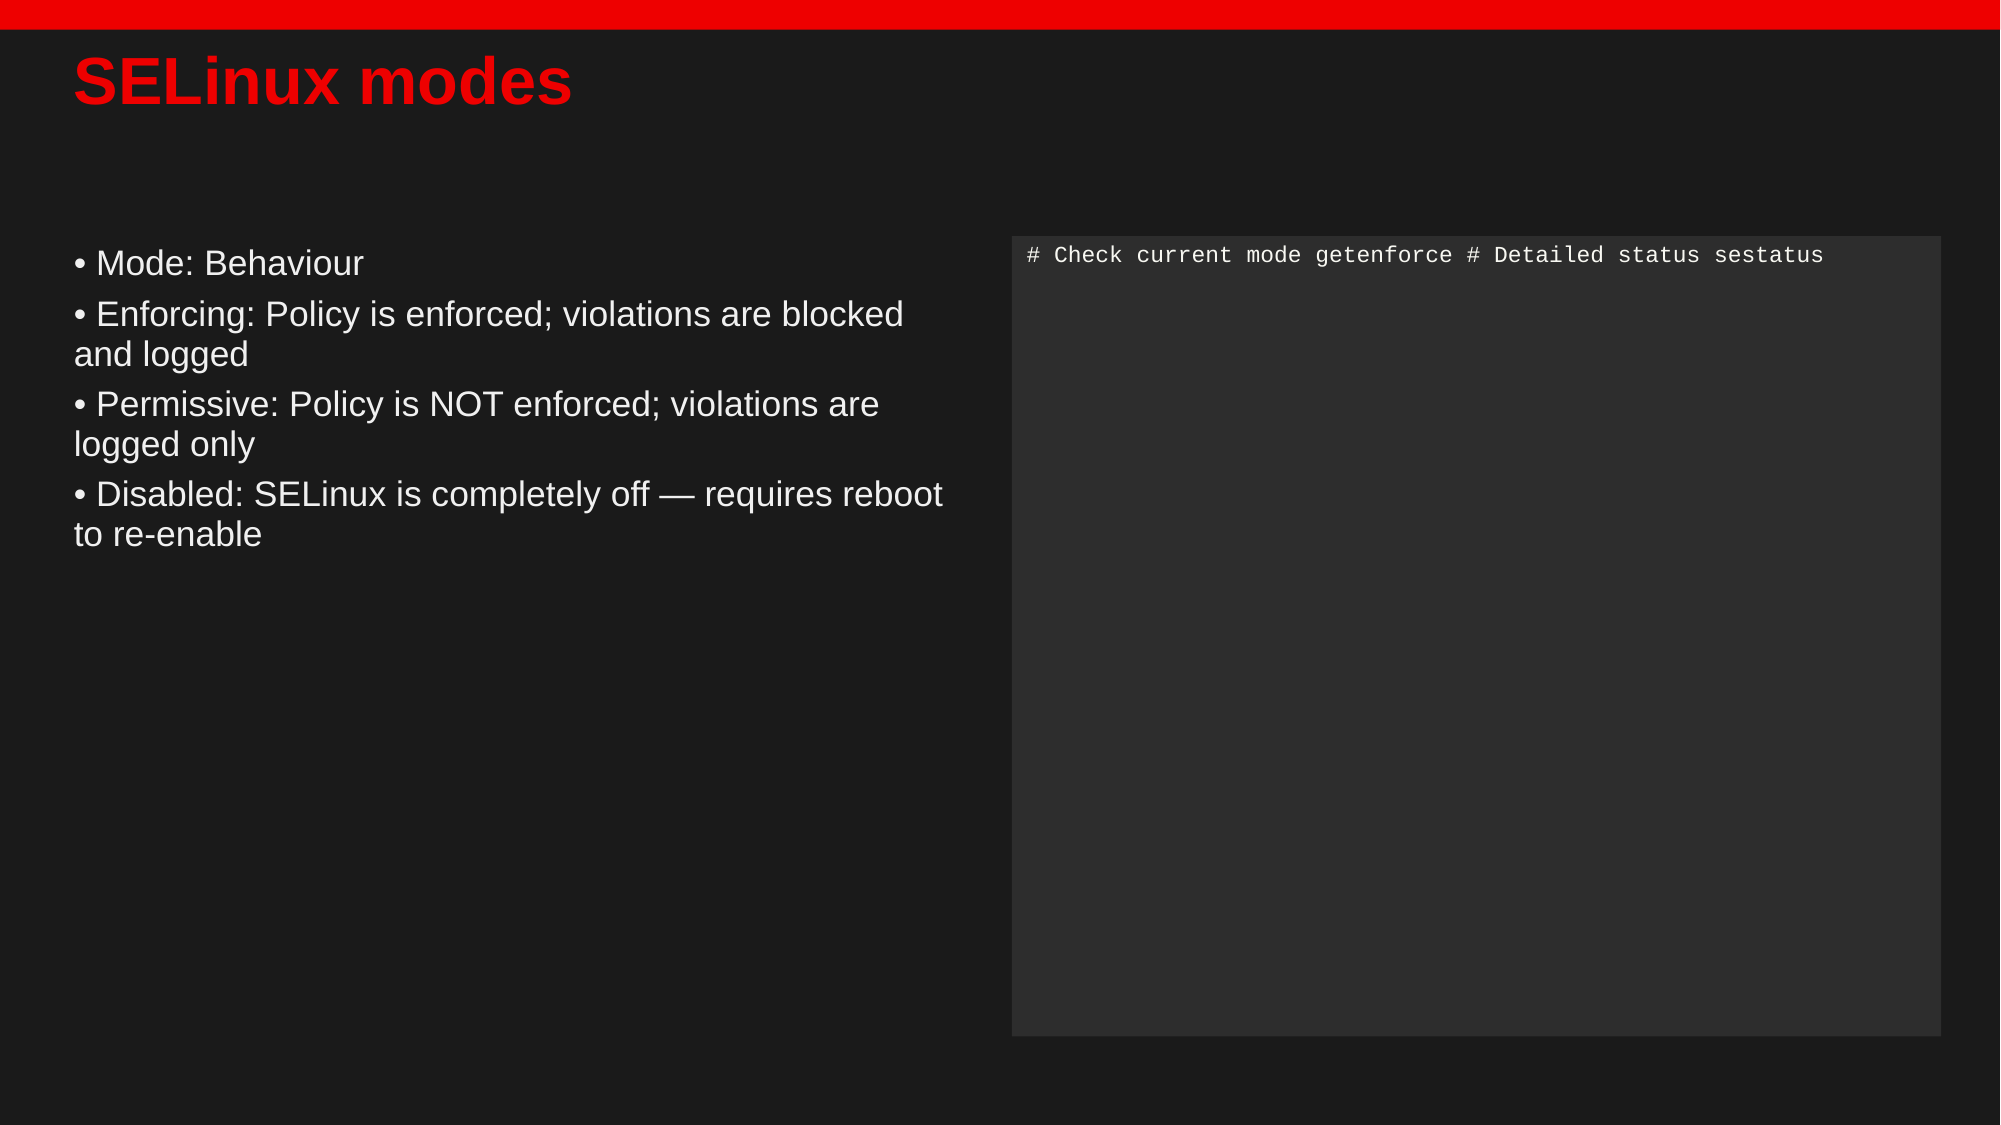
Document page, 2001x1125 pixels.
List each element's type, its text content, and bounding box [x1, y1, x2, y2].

text_box # Check current mode getenforce # Detailed status sestatus [1011, 236, 1942, 1037]
text_box • Mode: Behaviour • Enforcing: Policy is enforced; violations are blocked and logged • Permissive: Policy is NOT enforced; violations are logged only • Disabled: SELinux is completely off — requires reboot to re-enable [59, 236, 989, 1037]
text_box SELinux modes [59, 36, 1942, 208]
text_box [0, 0, 2001, 30]
